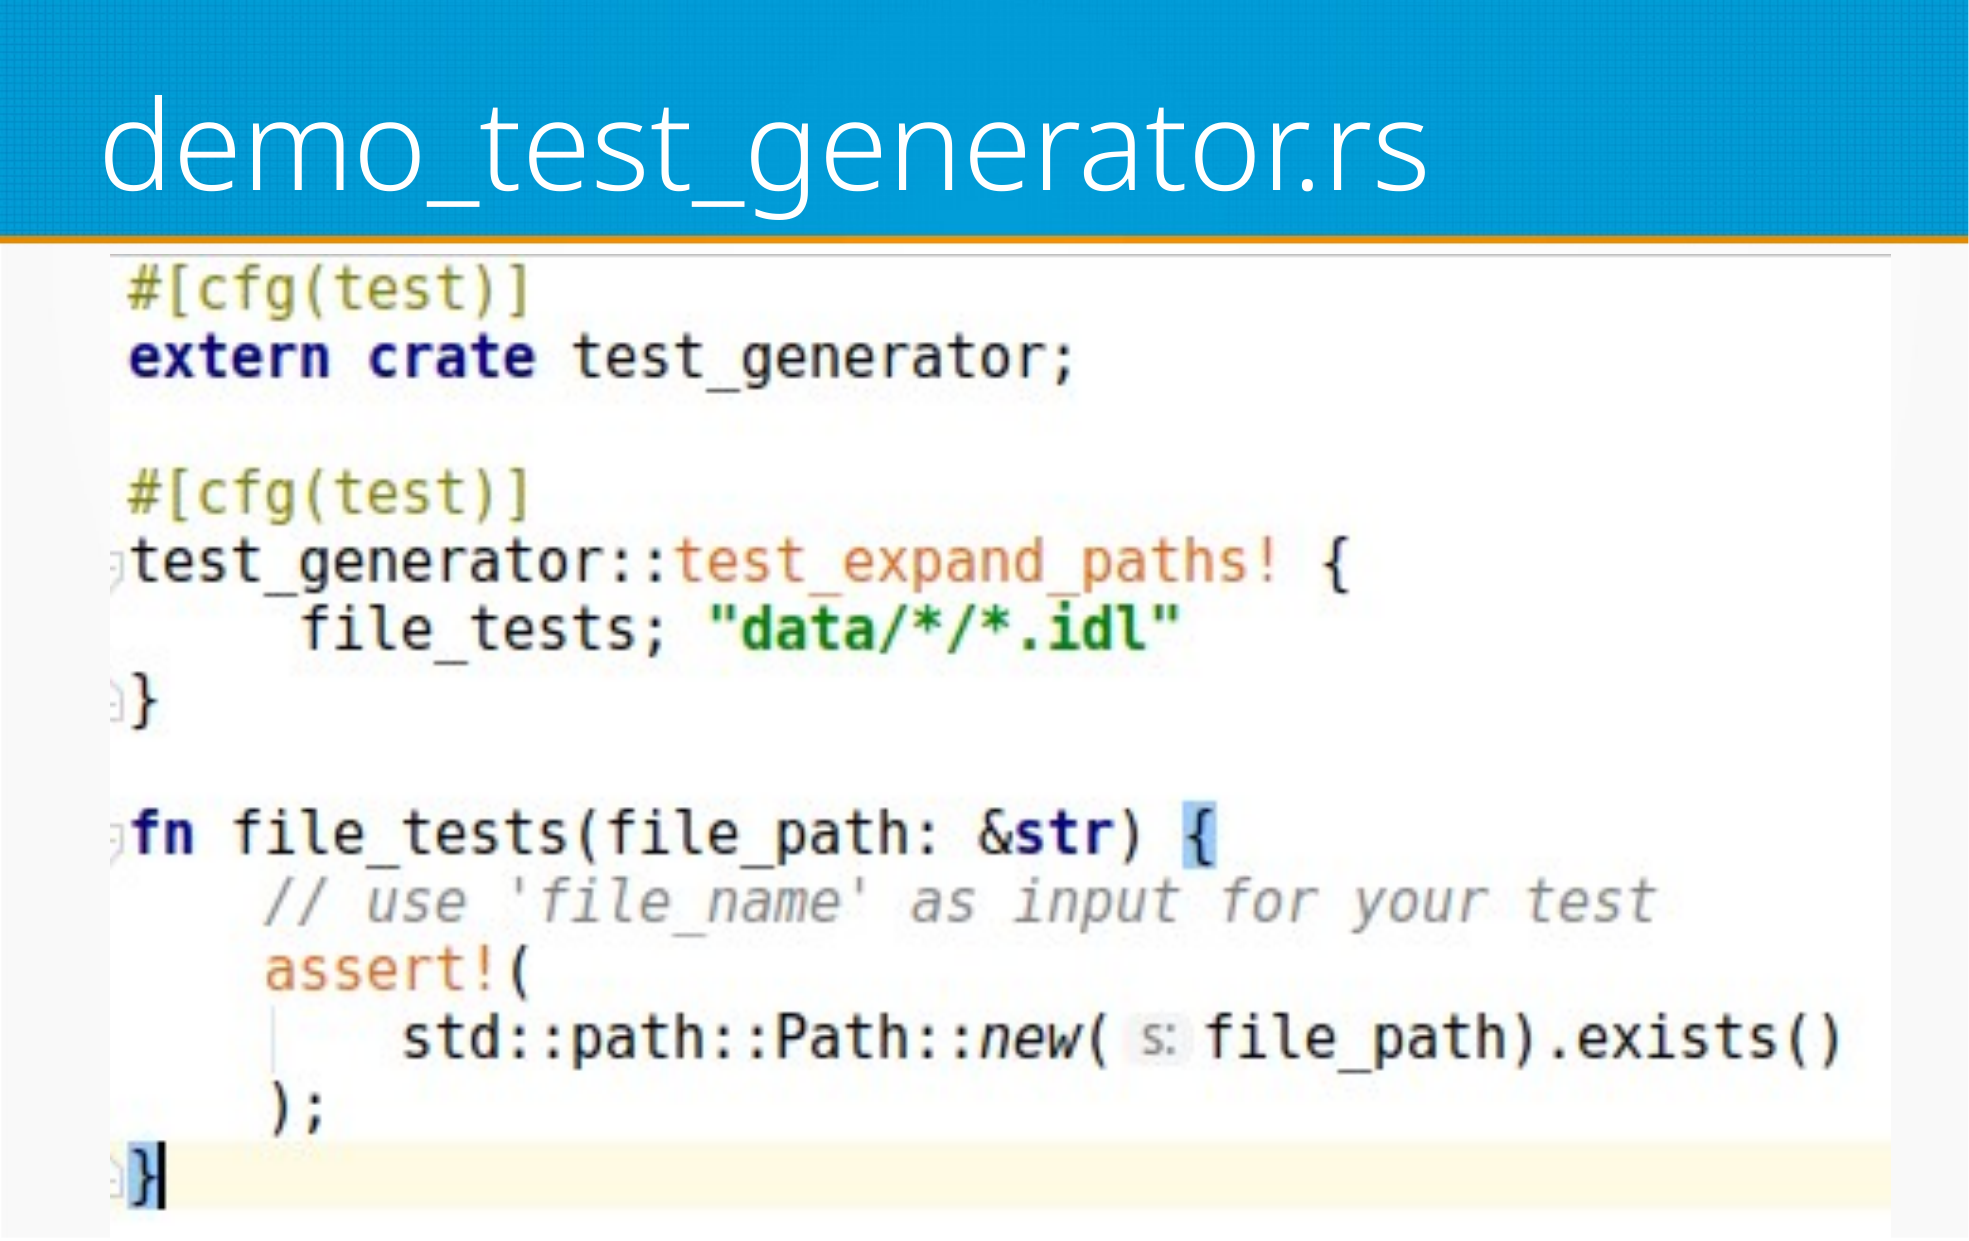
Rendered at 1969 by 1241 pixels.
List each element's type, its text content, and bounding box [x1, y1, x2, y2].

title demo_test_generator.rs [98, 19, 1870, 227]
picture [0, 233, 1969, 1241]
